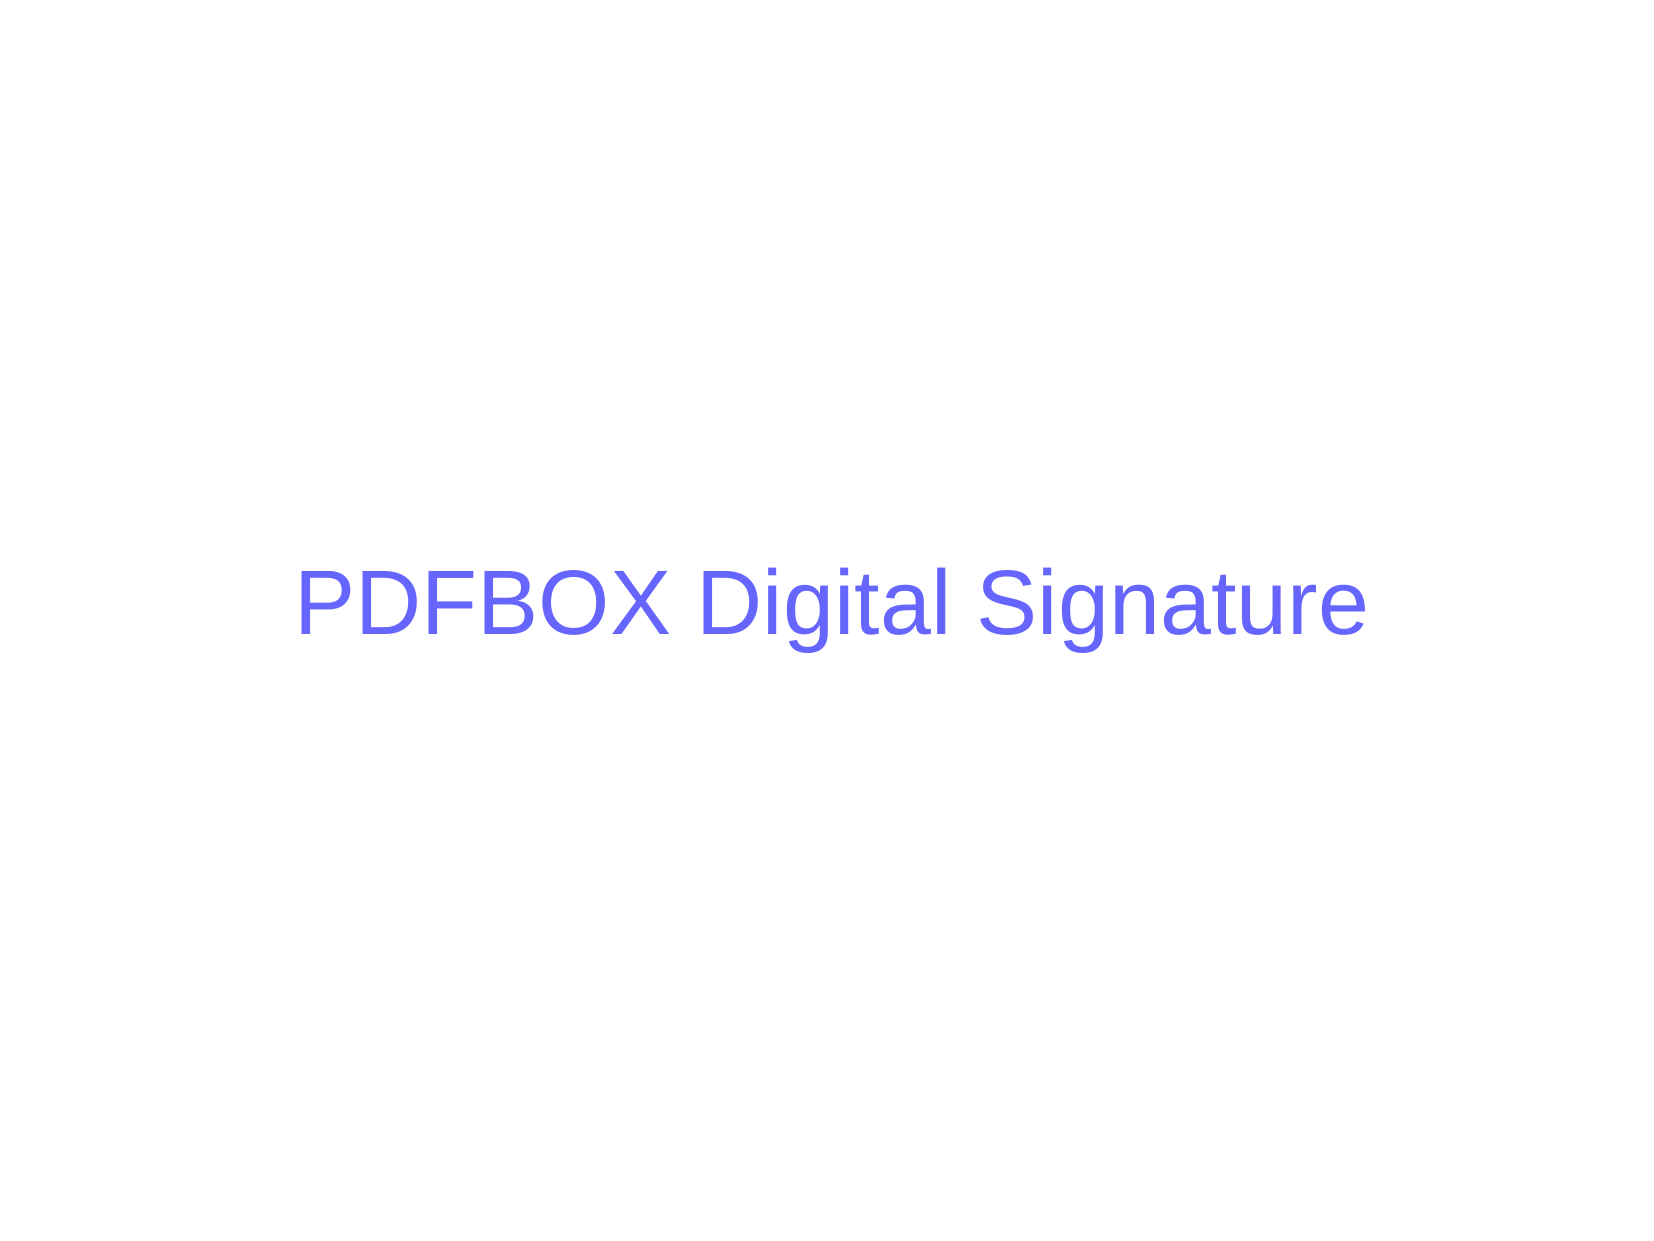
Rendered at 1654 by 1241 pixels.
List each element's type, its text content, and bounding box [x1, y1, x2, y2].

title PDFBOX Digital Signature [82, 437, 1583, 768]
